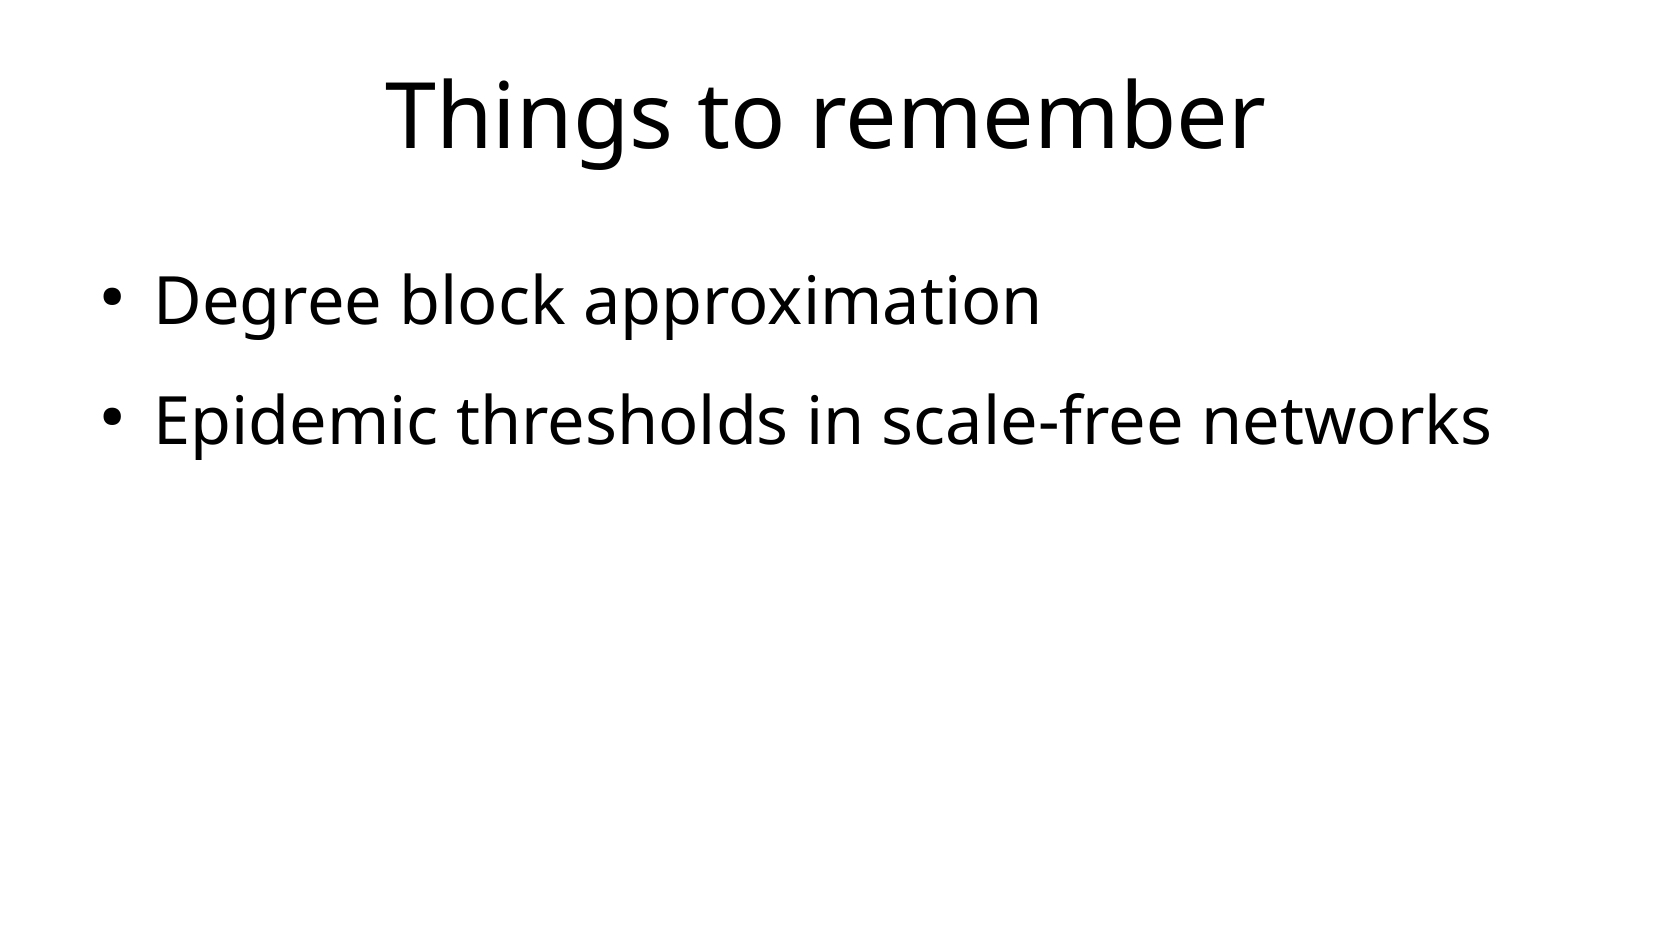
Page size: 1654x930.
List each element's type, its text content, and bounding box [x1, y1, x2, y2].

title Things to remember [82, 1, 1571, 225]
list Degree block approximation Epidemic thresholds in scale-free networks [82, 252, 1571, 793]
